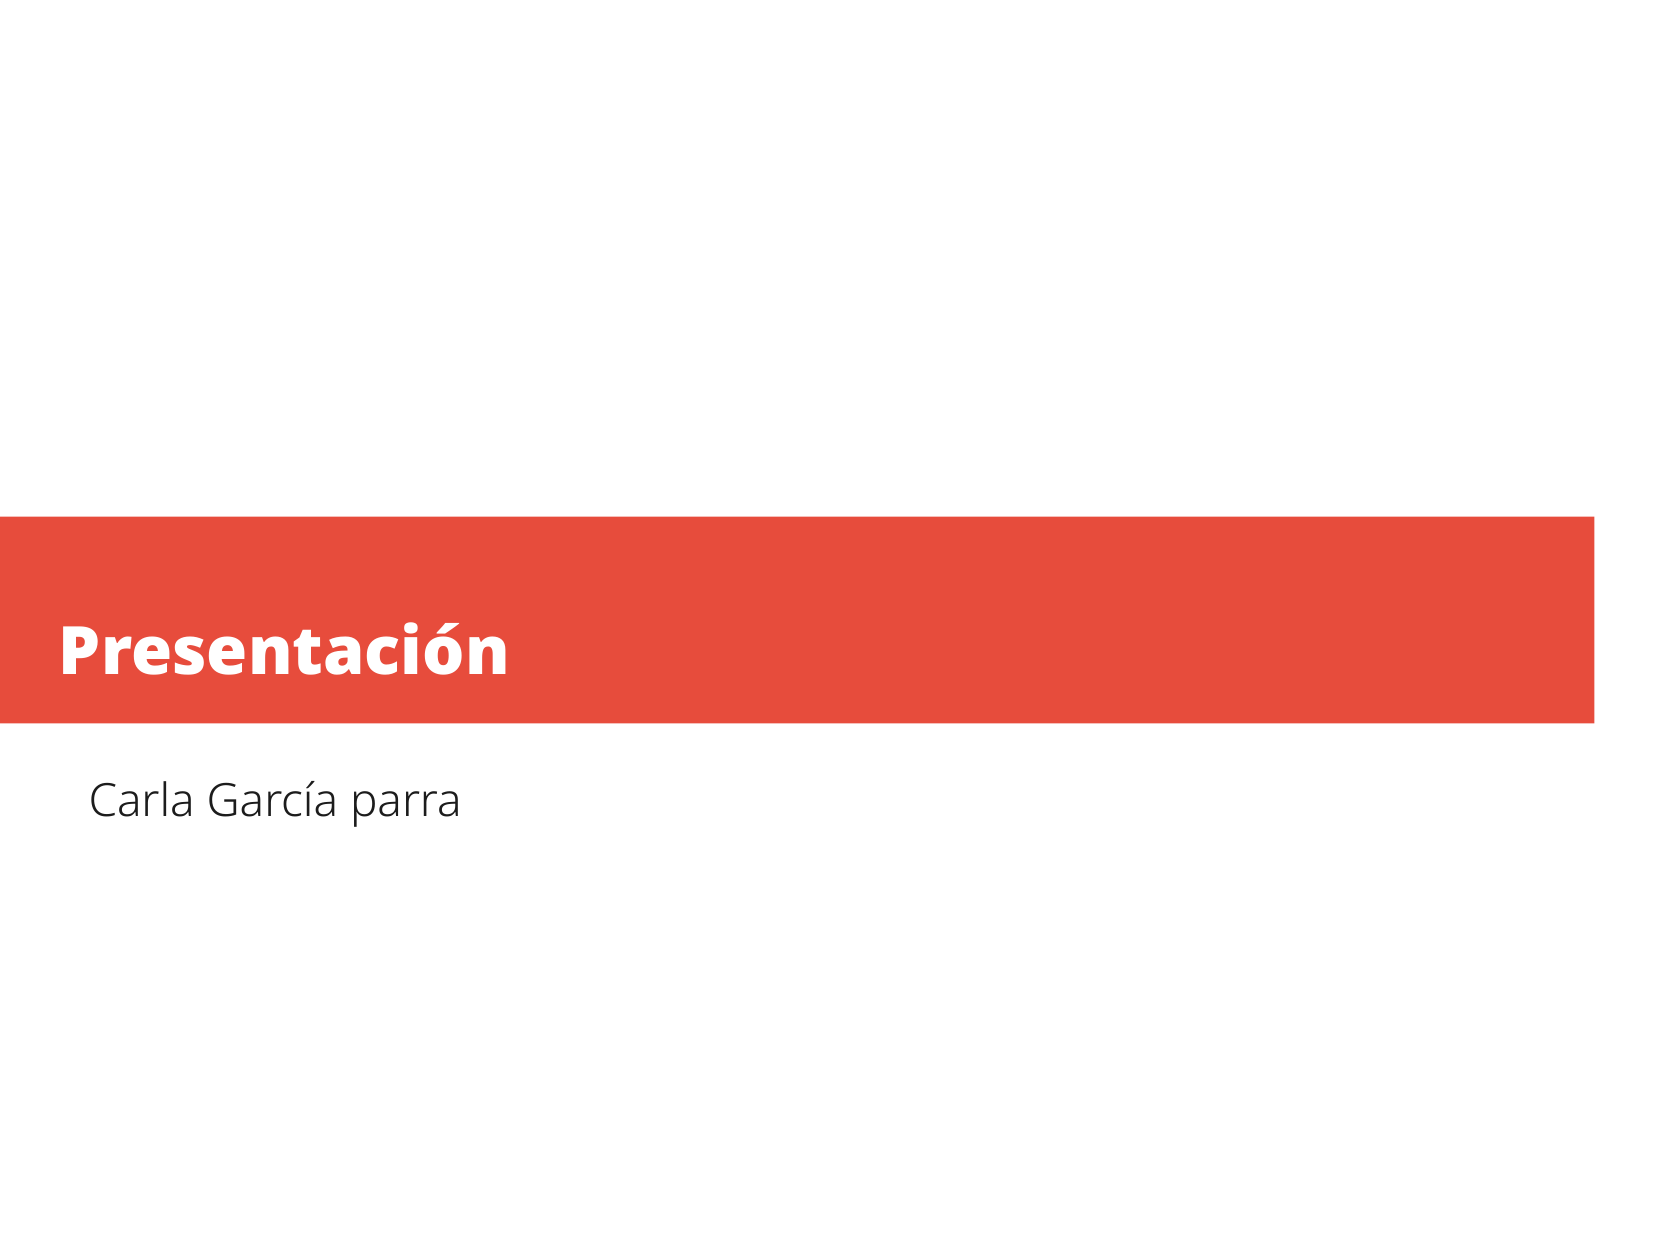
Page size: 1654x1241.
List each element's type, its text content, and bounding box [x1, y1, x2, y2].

subtitle Carla García parra [88, 767, 1595, 1182]
title Presentación [59, 546, 1595, 694]
